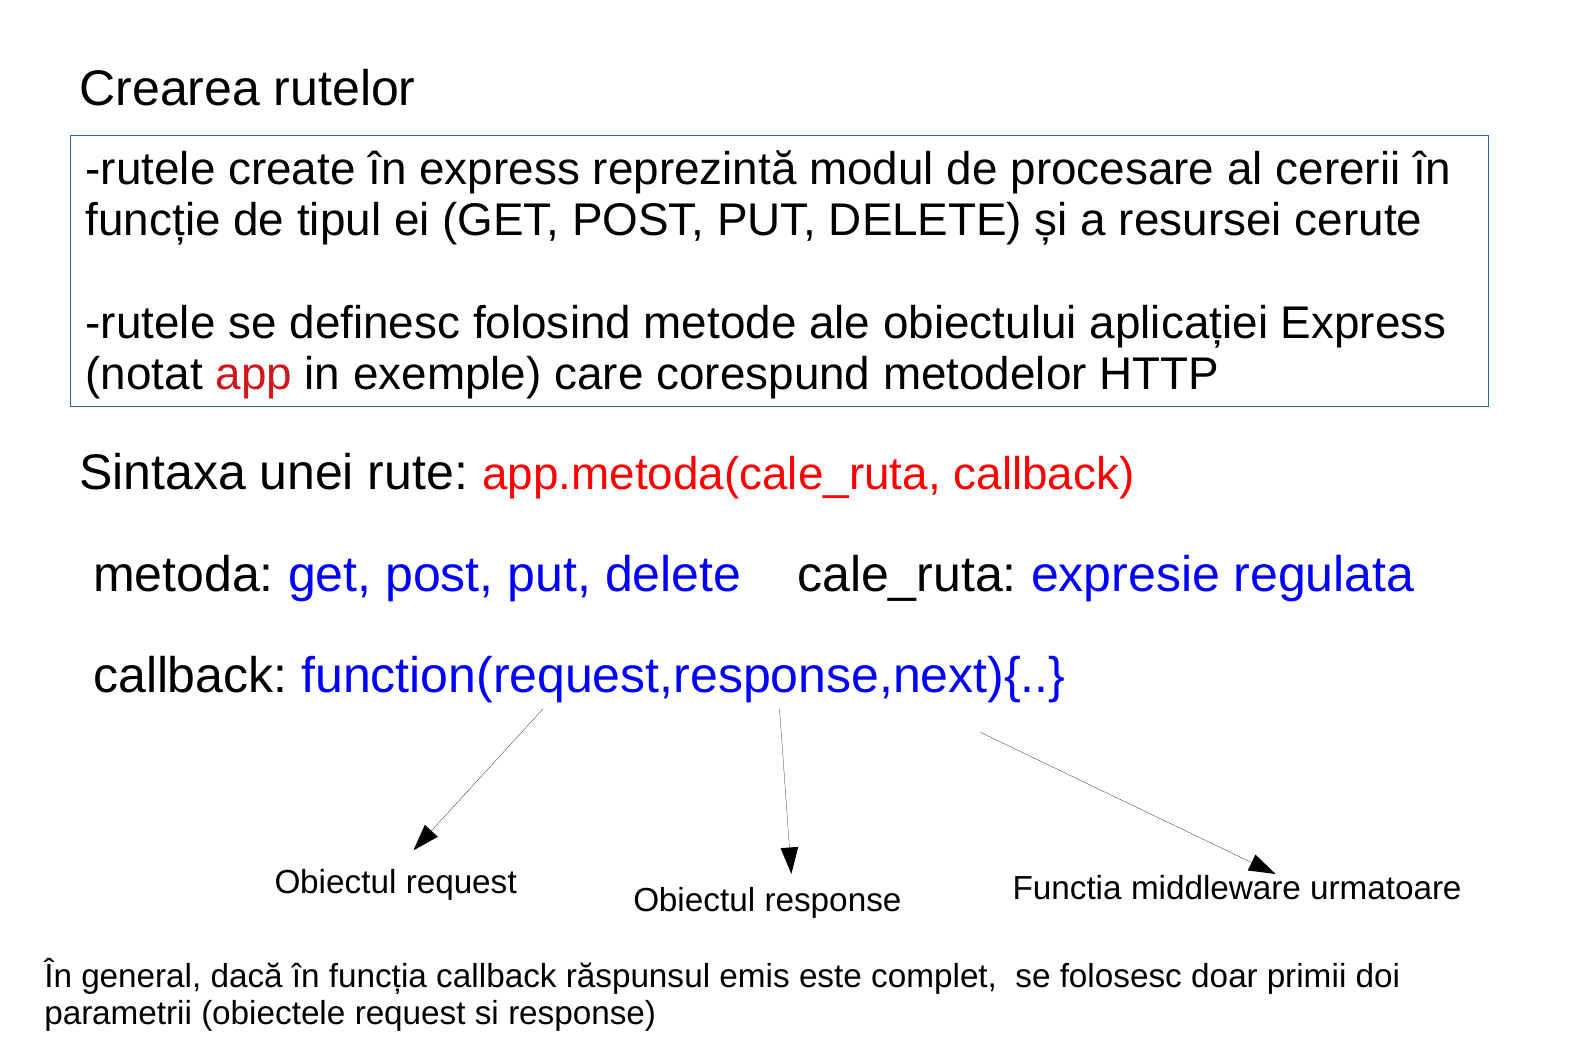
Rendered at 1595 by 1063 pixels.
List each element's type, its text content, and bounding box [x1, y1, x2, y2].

text_box Sintaxa unei rute: app.metoda(cale_ruta, callback) metoda: get, post, put, delete cale_ruta: expresie regulata callback: function(request,response,next){..} [64, 437, 1524, 950]
text_box Obiectul request [259, 856, 575, 914]
text_box Crearea rutelor [64, 53, 670, 124]
text_box Functia middleware urmatoare [998, 862, 1560, 919]
text_box În general, dacă în funcția callback răspunsul emis este complet, se folosesc doar primii doi parametrii (obiectele request si response) [29, 950, 1536, 1040]
text_box Obiectul response [618, 873, 964, 931]
text_box -rutele create în express reprezintă modul de procesare al cererii în funcție de tipul ei (GET, POST, PUT, DELETE) și a resursei cerute -rutele se definesc folosind metode ale obiectului aplicației Express (notat app in exemple) care corespund metodelor HTTP [70, 135, 1489, 407]
